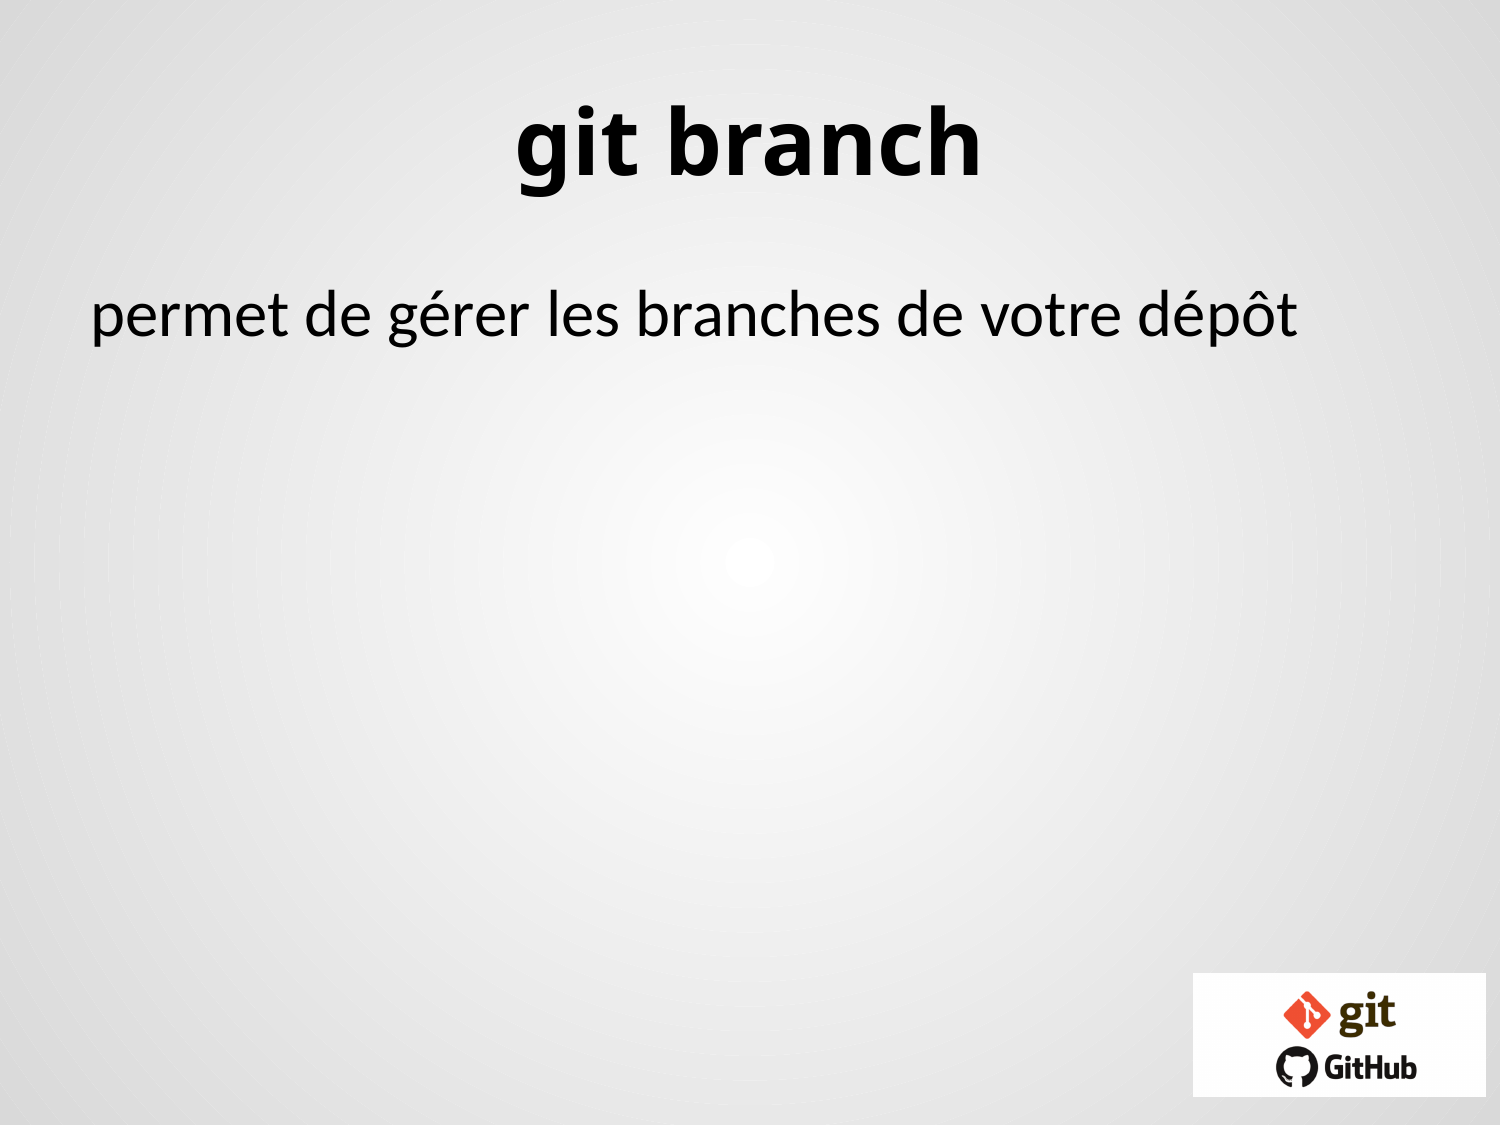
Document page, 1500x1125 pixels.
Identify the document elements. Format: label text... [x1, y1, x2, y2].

list permet de gérer les branches de votre dépôt [75, 262, 1425, 946]
title git branch [75, 45, 1425, 233]
picture [1193, 973, 1486, 1097]
